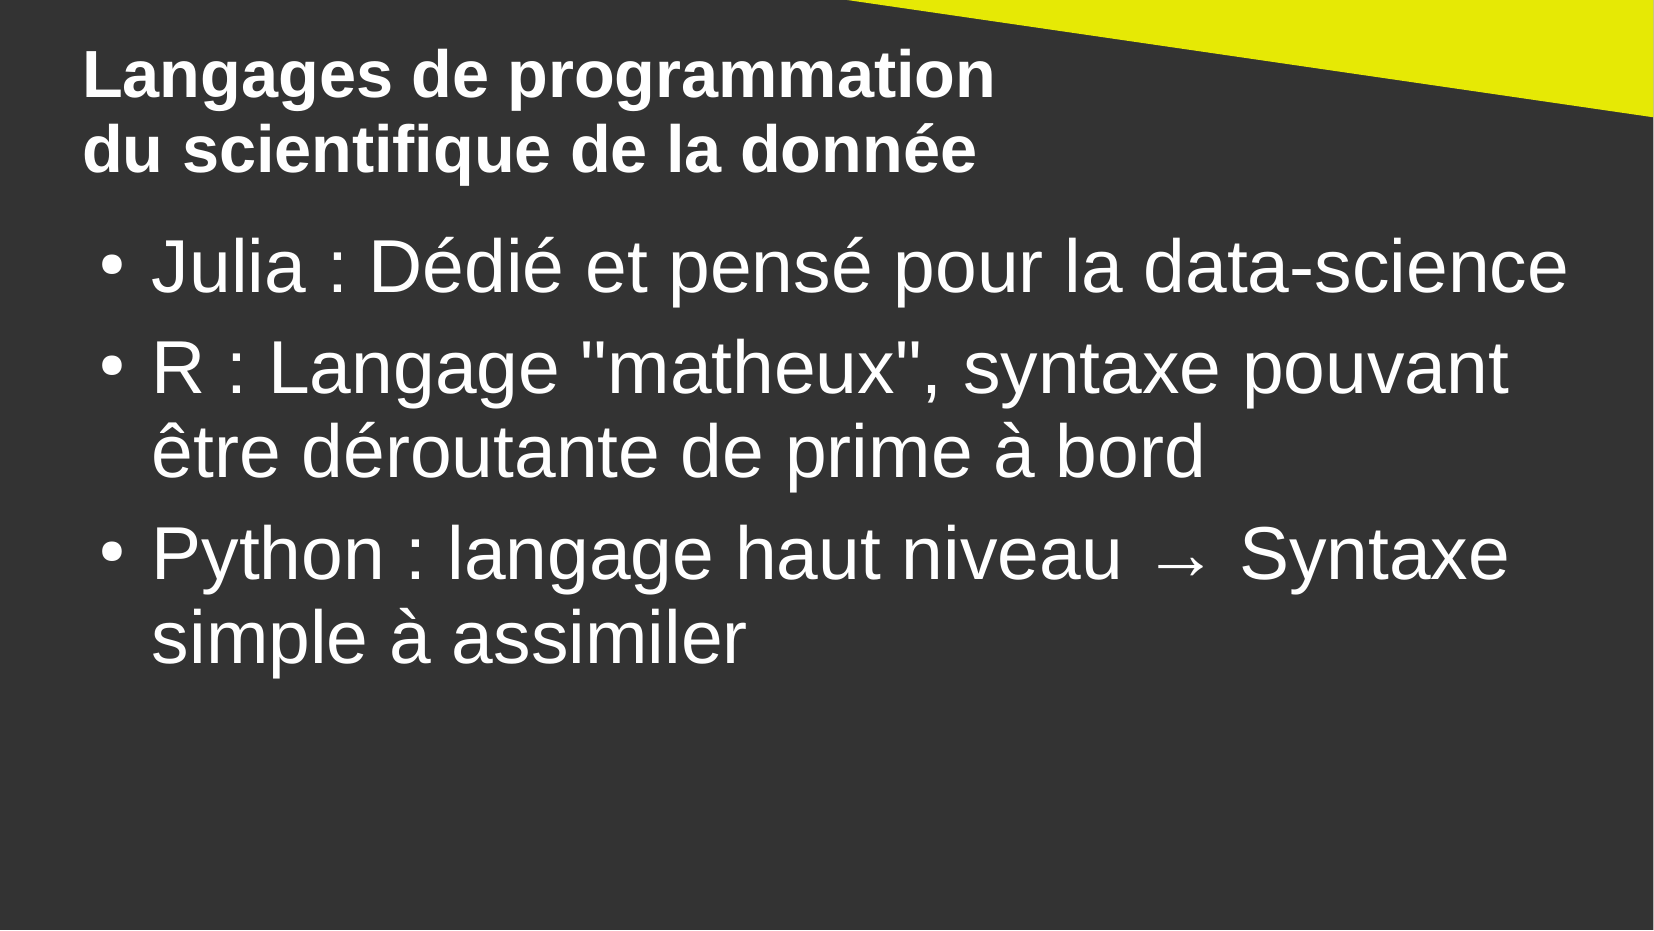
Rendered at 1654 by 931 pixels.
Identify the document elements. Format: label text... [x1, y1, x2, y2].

list Julia : Dédié et pensé pour la data-science R : Langage "matheux", syntaxe pouvant être déroutante de prime à bord Python : langage haut niveau → Syntaxe simple à assimiler [80, 224, 1620, 703]
text_box [847, 0, 1654, 118]
title Langages de programmation du scientifique de la donnée [82, 37, 1571, 187]
